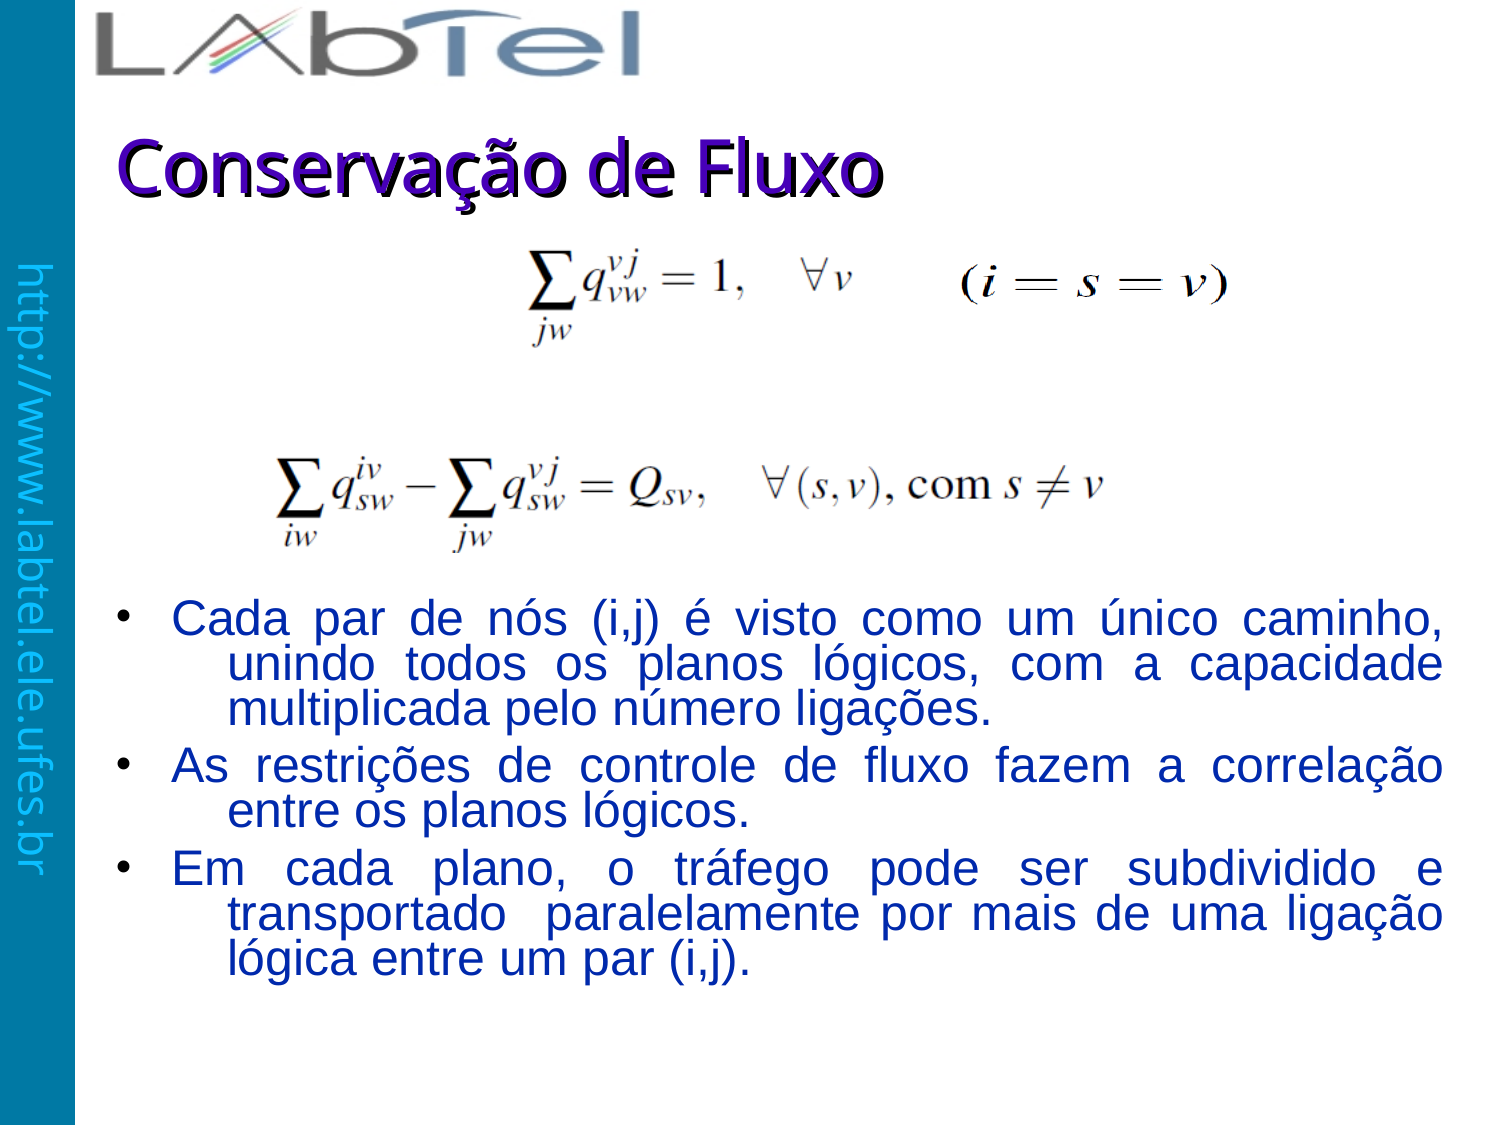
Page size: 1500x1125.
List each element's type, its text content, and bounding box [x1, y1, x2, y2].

picture [76, 0, 675, 88]
picture [274, 242, 1231, 553]
title Conservação de Fluxo [99, 58, 1460, 270]
list Cada par de nós (i,j) é visto como um único caminho, unindo todos os planos lógicos, com a capacidade multiplicada pelo número ligações. As restrições de controle de fluxo fazem a correlação entre os planos lógicos. Em cada plano, o tráfego pode ser subdividido e transportado paralelamente por mais de uma ligação lógica entre um par (i,j). [99, 575, 1460, 1014]
